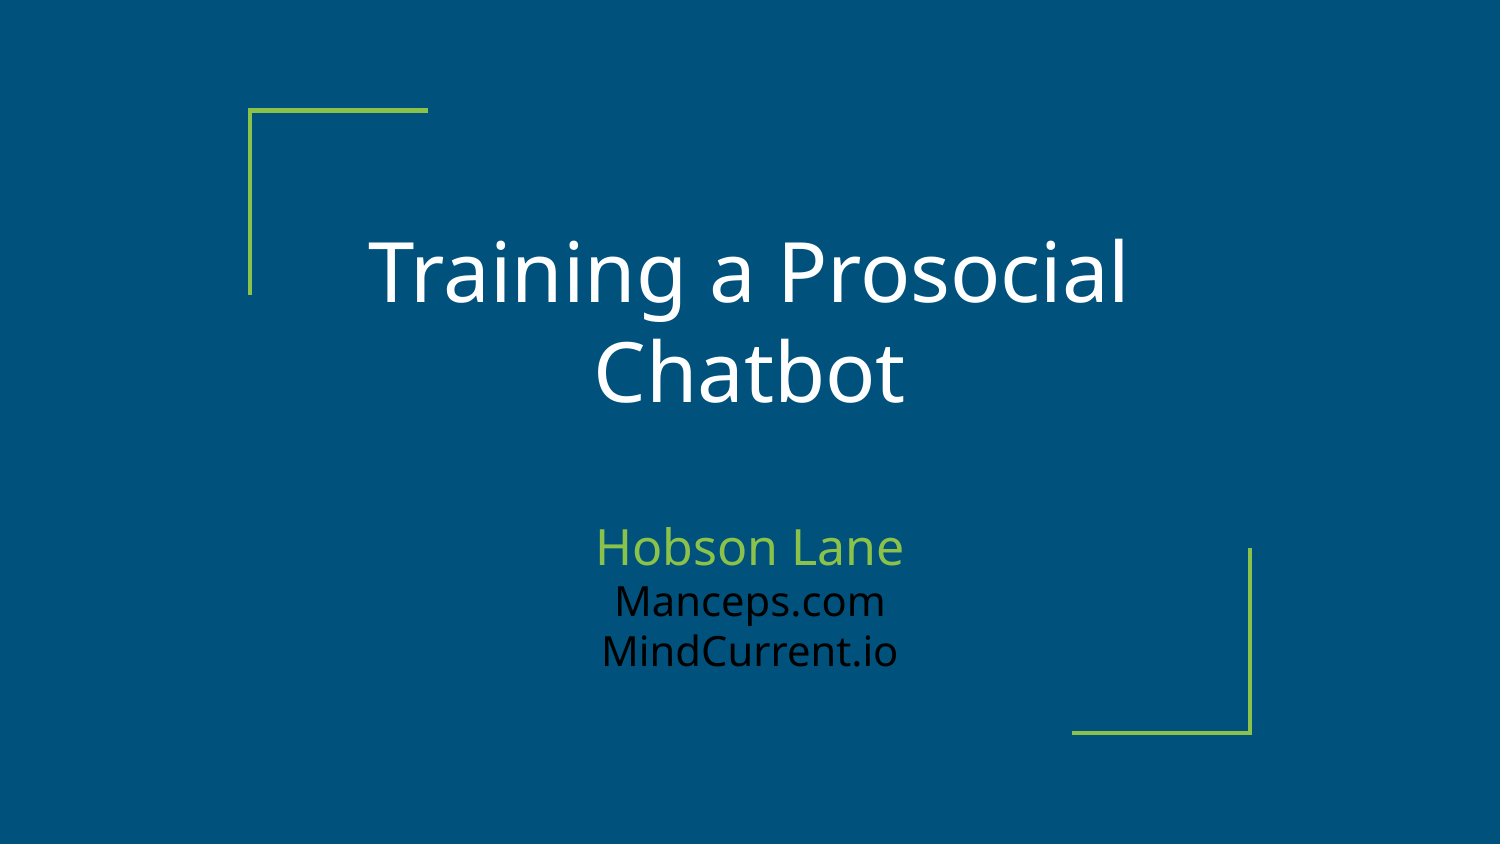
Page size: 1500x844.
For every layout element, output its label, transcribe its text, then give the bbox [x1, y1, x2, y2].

subtitle Hobson Lane Manceps.com MindCurrent.io [275, 500, 1225, 650]
title Training a Prosocial Chatbot [275, 195, 1225, 435]
